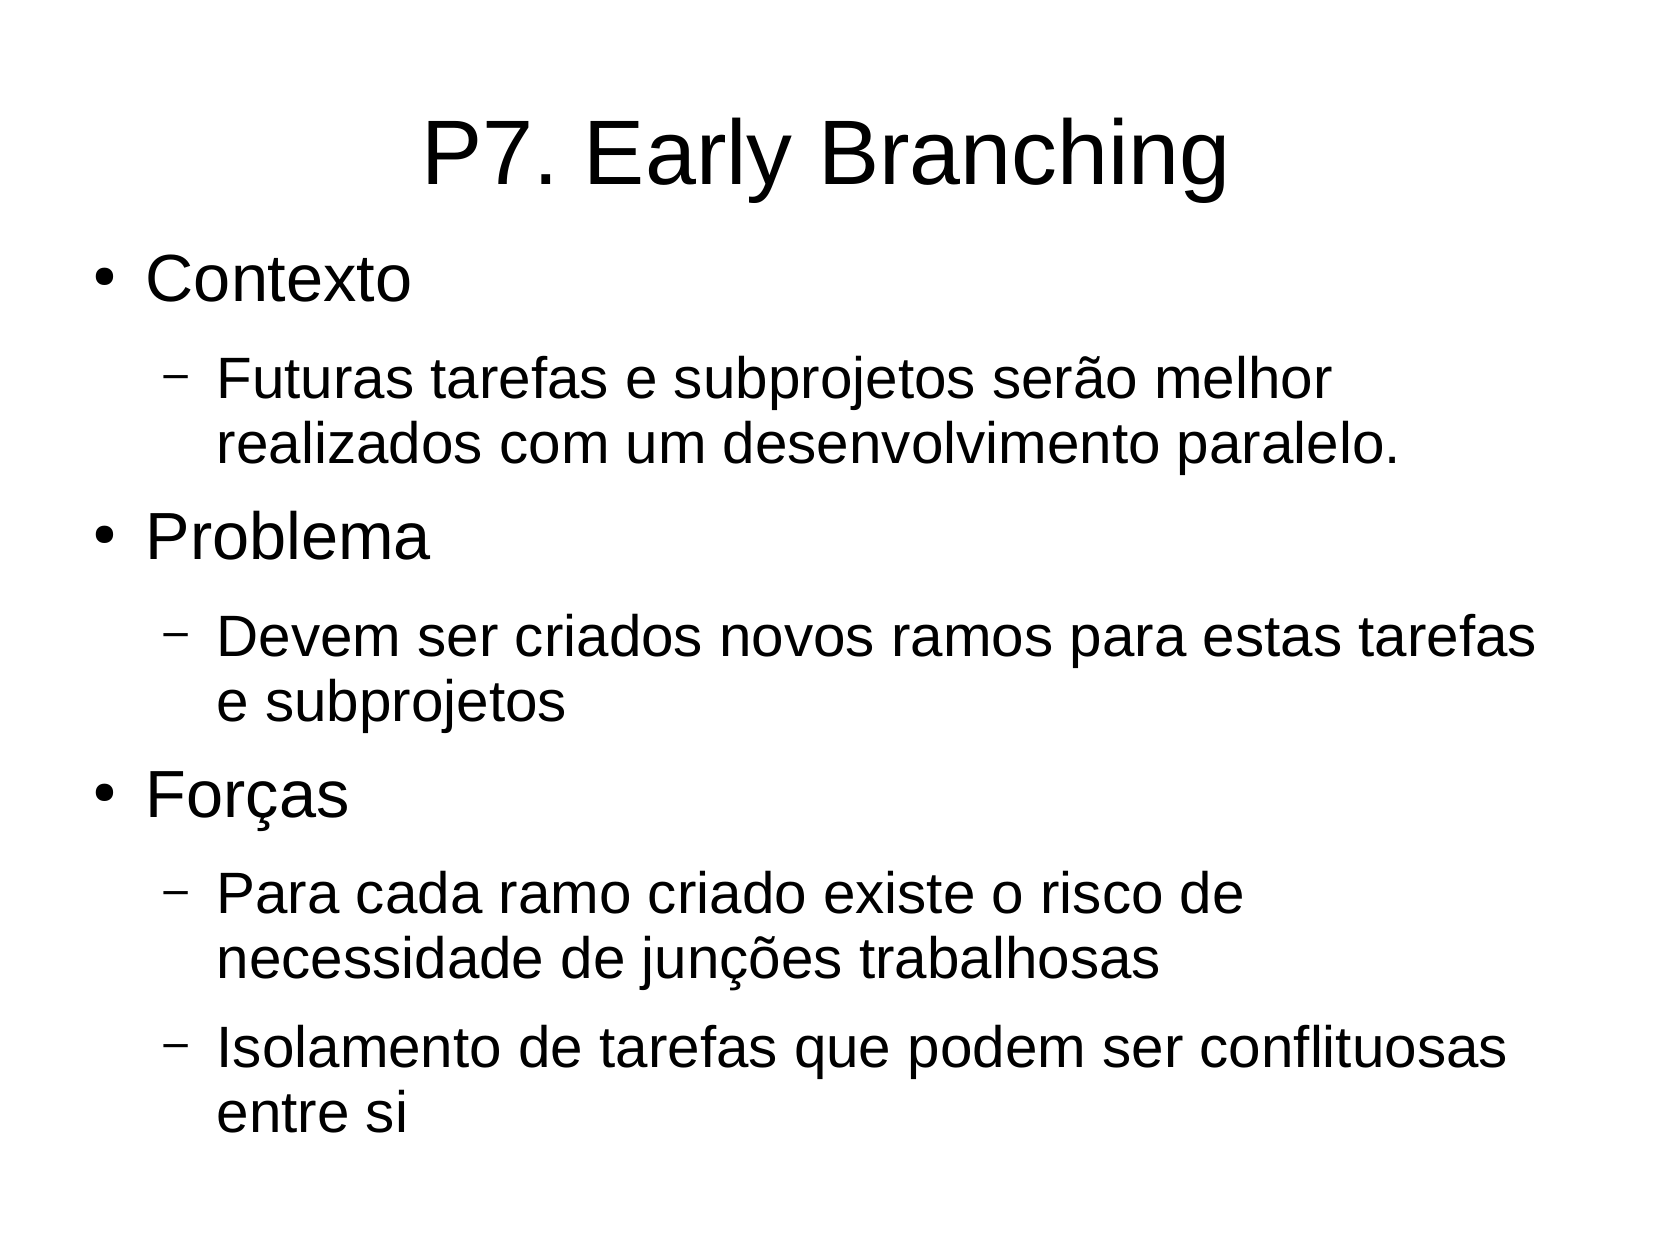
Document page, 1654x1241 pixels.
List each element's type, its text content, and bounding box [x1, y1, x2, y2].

list Contexto Futuras tarefas e subprojetos serão melhor realizados com um desenvolvimento paralelo. Problema Devem ser criados novos ramos para estas tarefas e subprojetos Forças Para cada ramo criado existe o risco de necessidade de junções trabalhosas Isolamento de tarefas que podem ser conflituosas entre si [74, 241, 1564, 1146]
title P7. Early Branching [82, 49, 1571, 257]
